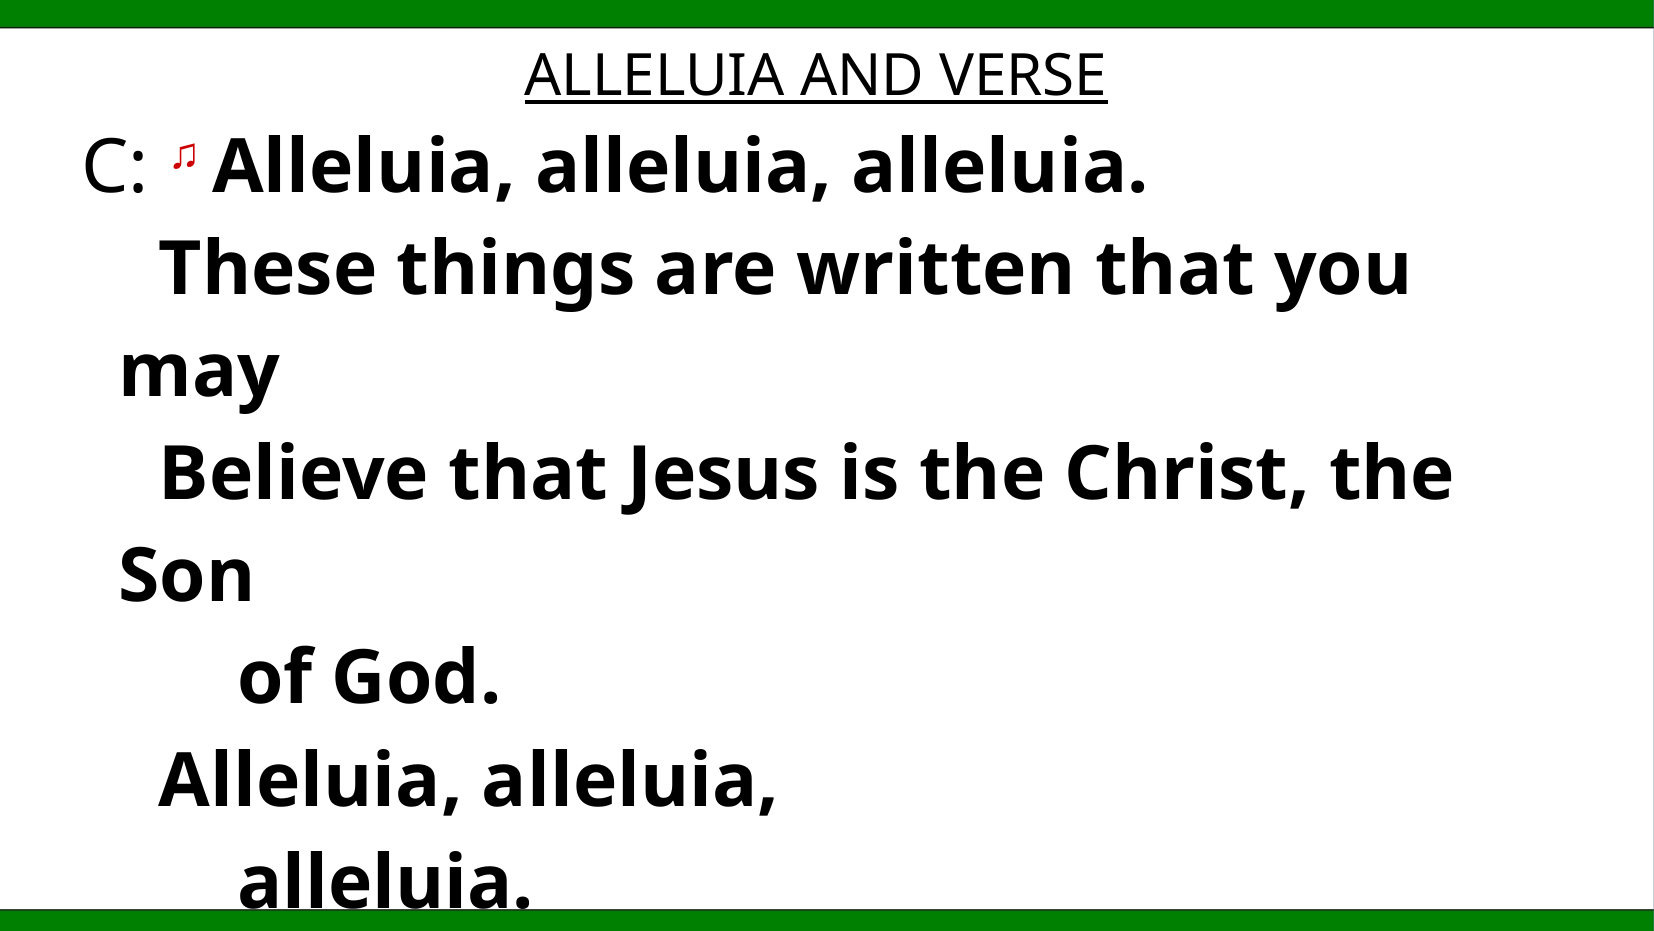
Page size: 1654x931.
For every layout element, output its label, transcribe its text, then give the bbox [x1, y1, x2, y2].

text_box ALLELUIA AND VERSE C: ♫ Alleluia, alleluia, alleluia. These things are written that you may Believe that Jesus is the Christ, the Son of God. Alleluia, alleluia, alleluia. [66, 25, 1567, 717]
picture [0, 0, 1654, 931]
